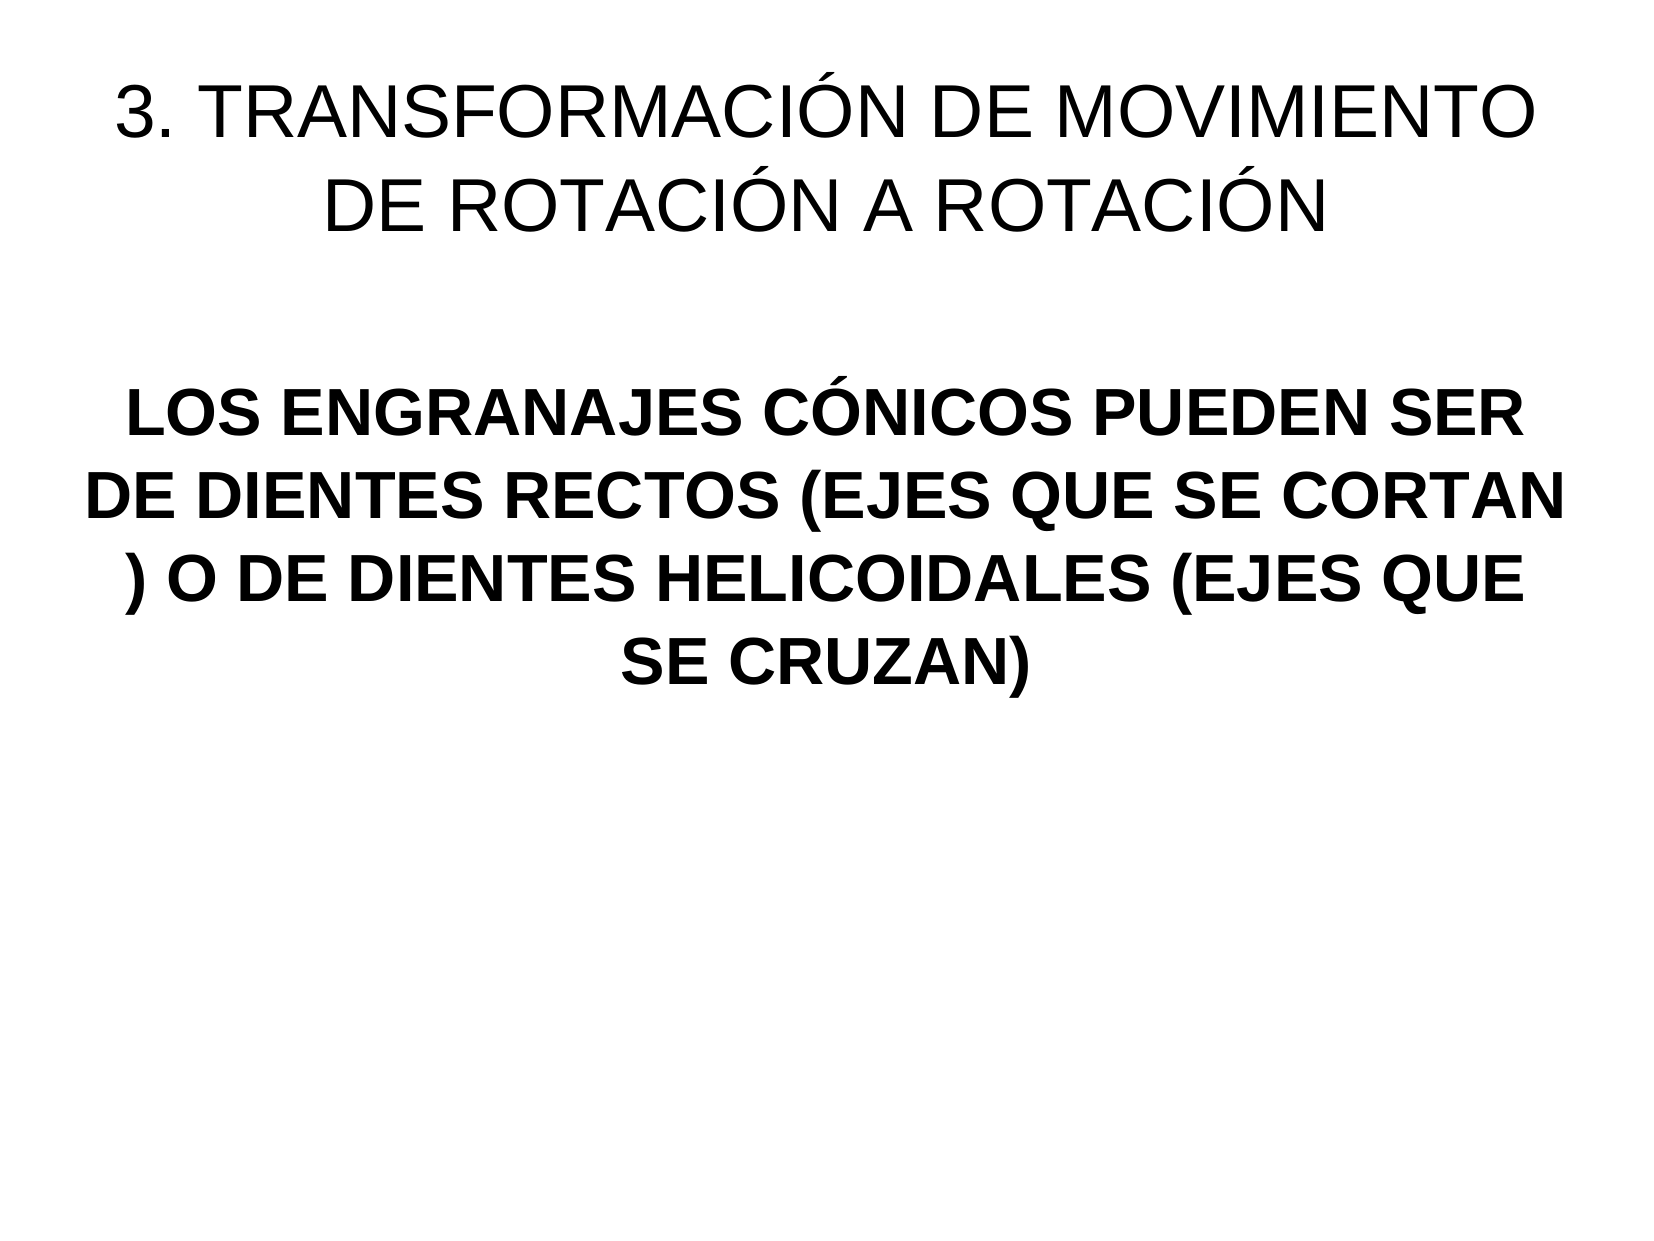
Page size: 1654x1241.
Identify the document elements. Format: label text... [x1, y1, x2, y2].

subtitle LOS ENGRANAJES CÓNICOS PUEDEN SER DE DIENTES RECTOS (EJES QUE SE CORTAN ) O DE DIENTES HELICOIDALES (EJES QUE SE CRUZAN) [82, 38, 1571, 1109]
